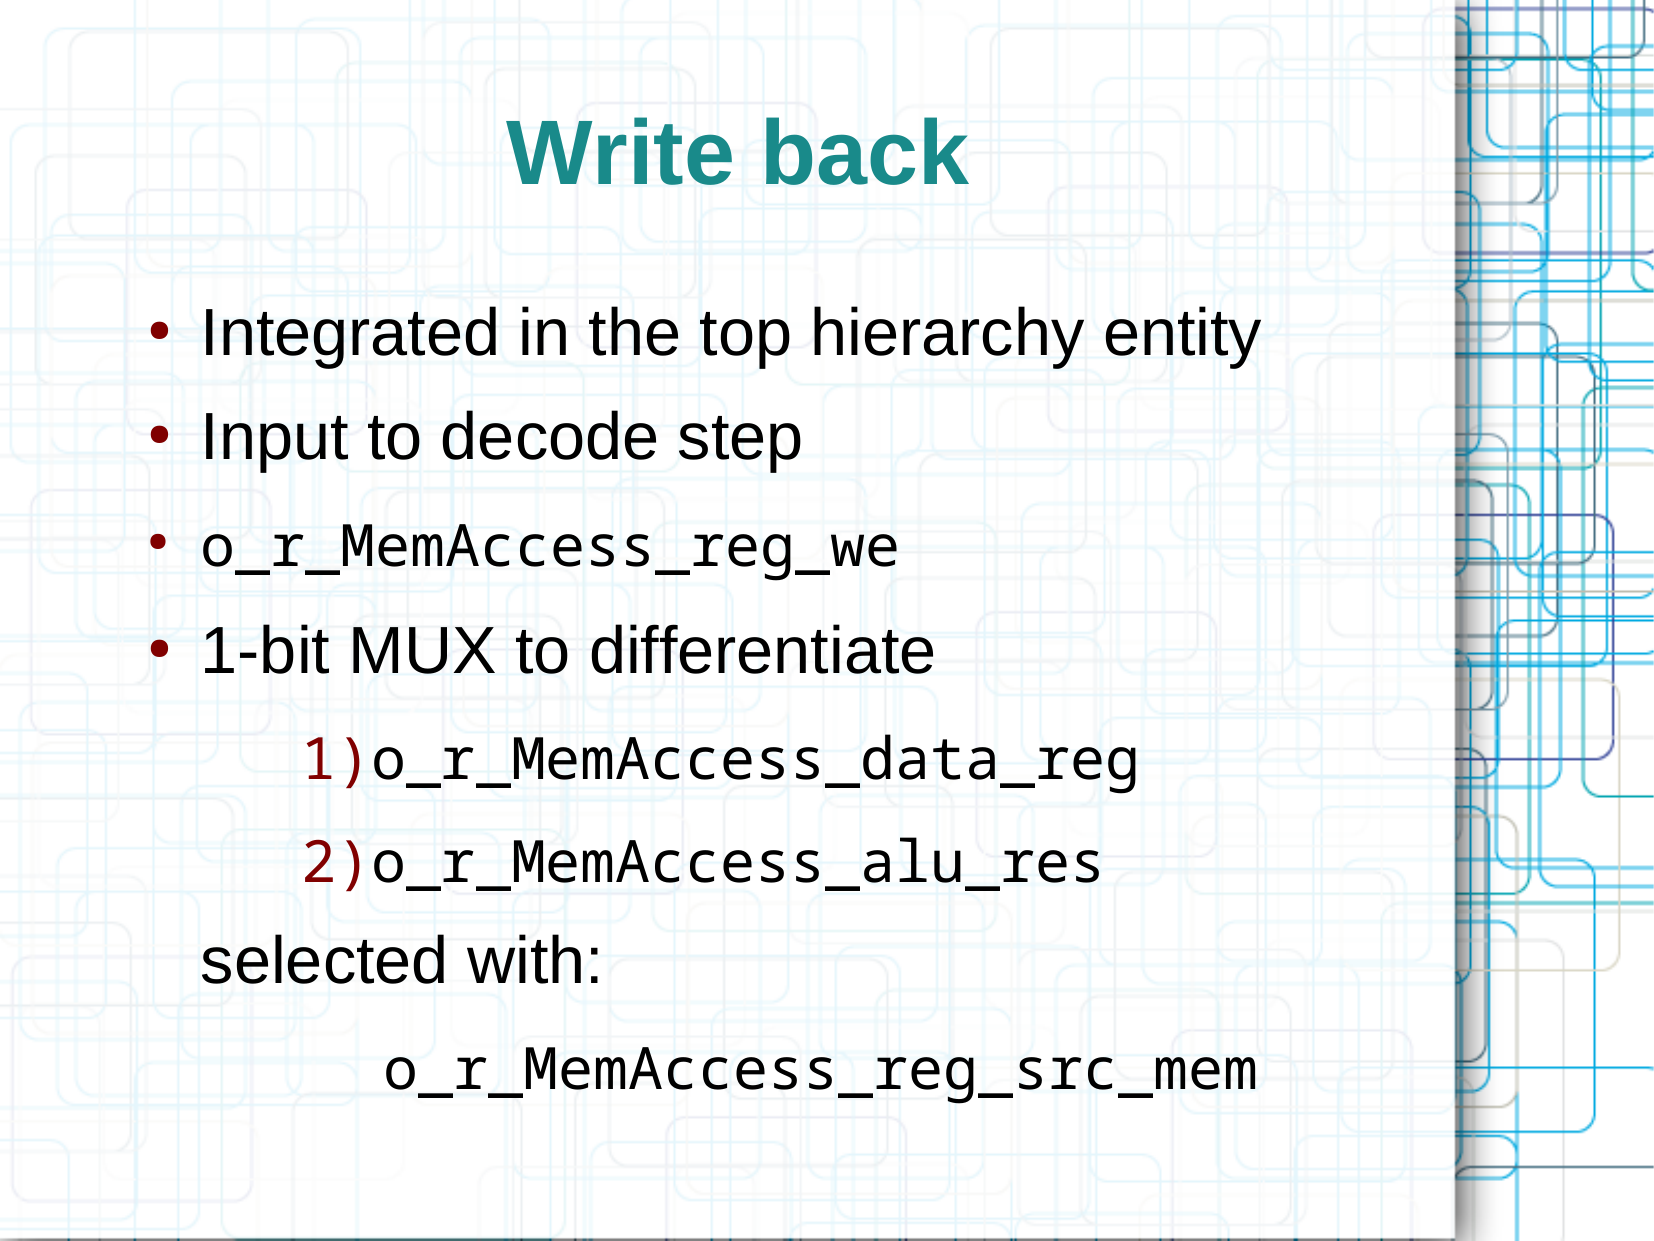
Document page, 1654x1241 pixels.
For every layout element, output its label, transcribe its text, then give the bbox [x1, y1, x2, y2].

title Write back [59, 49, 1418, 257]
picture [0, 0, 1654, 1241]
list Integrated in the top hierarchy entity Input to decode step o_r_MemAccess_reg_we 1-bit MUX to differentiate o_r_MemAccess_data_reg o_r_MemAccess_alu_res selected with: o_r_MemAccess_reg_src_mem [112, 295, 1477, 1216]
